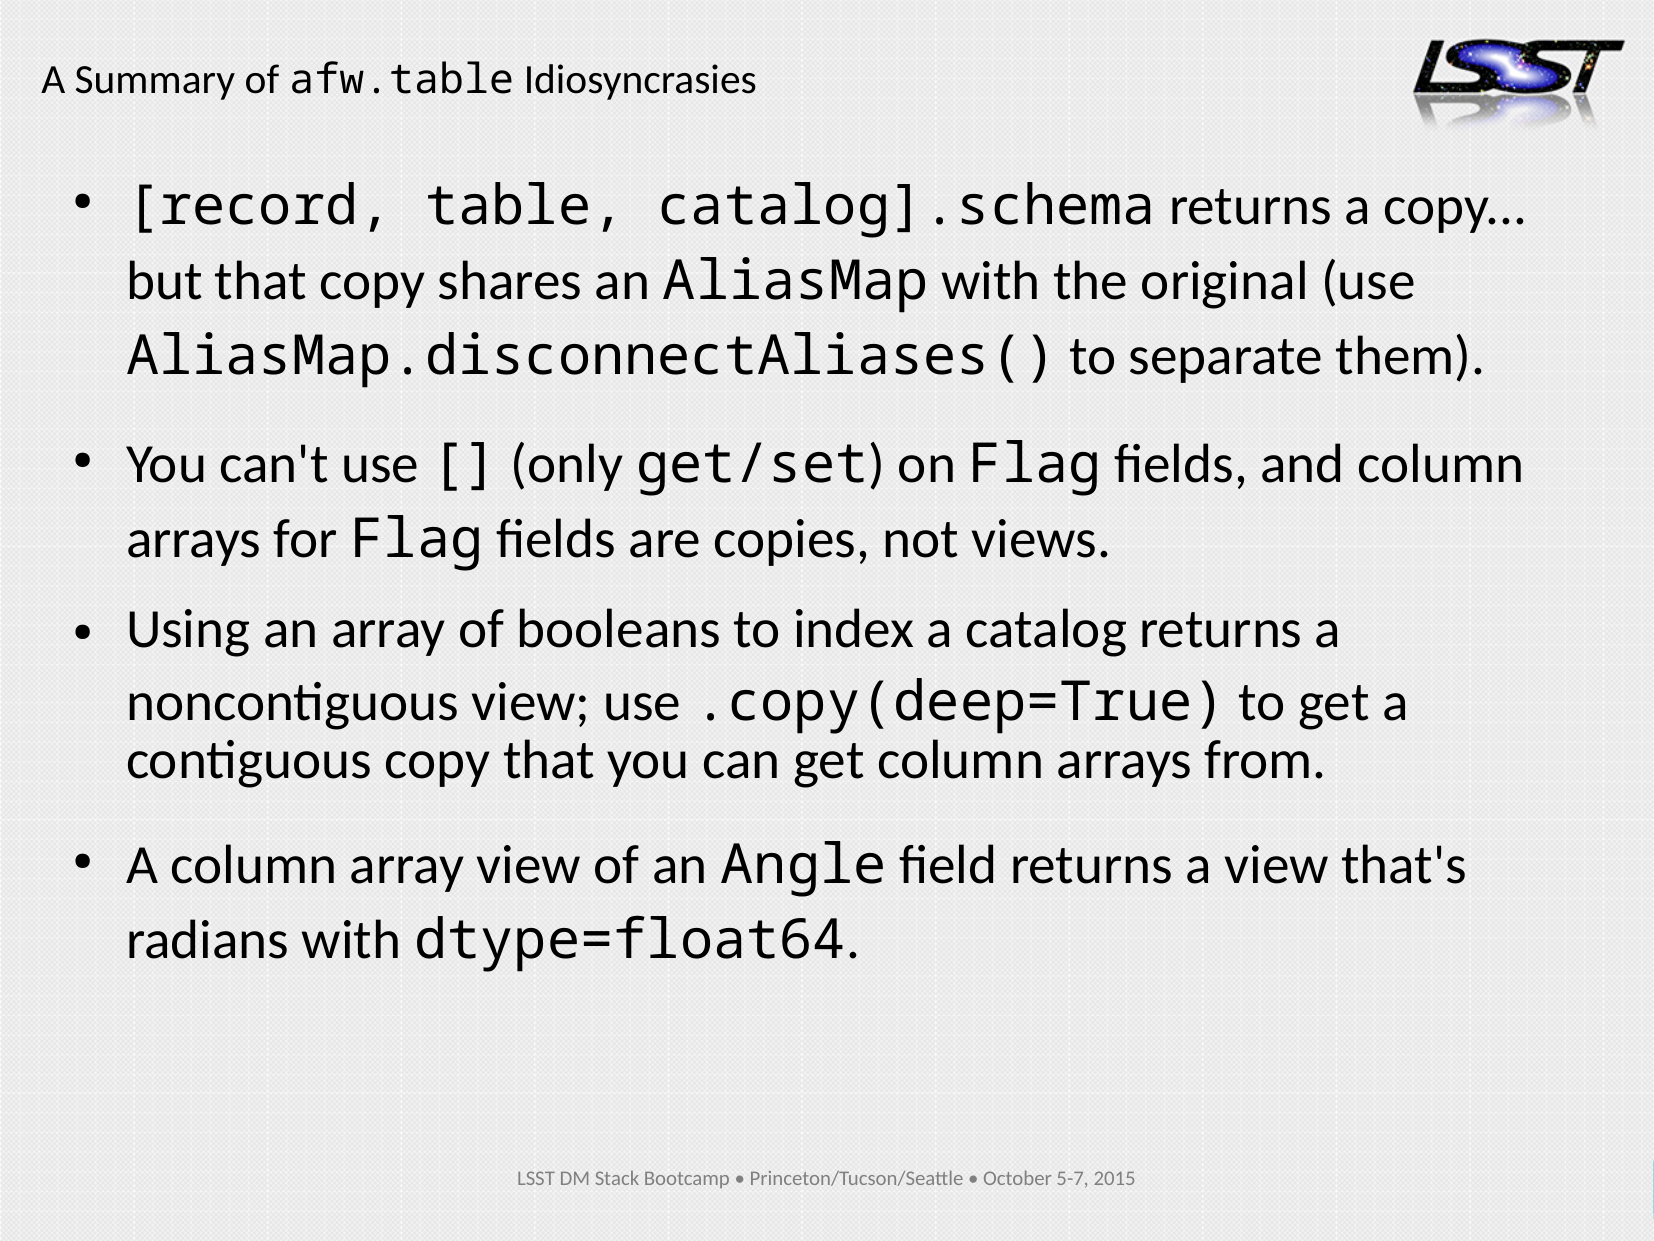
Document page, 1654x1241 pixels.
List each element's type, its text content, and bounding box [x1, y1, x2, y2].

list [record, table, catalog].schema returns a copy... but that copy shares an AliasMap with the original (use AliasMap.disconnectAliases() to separate them). You can't use [] (only get/set) on Flag fields, and column arrays for Flag fields are copies, not views. Using an array of booleans to index a catalog returns a noncontiguous view; use .copy(deep=True) to get a contiguous copy that you can get column arrays from. A column array view of an Angle field returns a view that's radians with dtype=float64. [55, 165, 1599, 1103]
picture [0, 0, 1654, 1241]
title A Summary of afw.table Idiosyncrasies [41, 27, 1161, 129]
